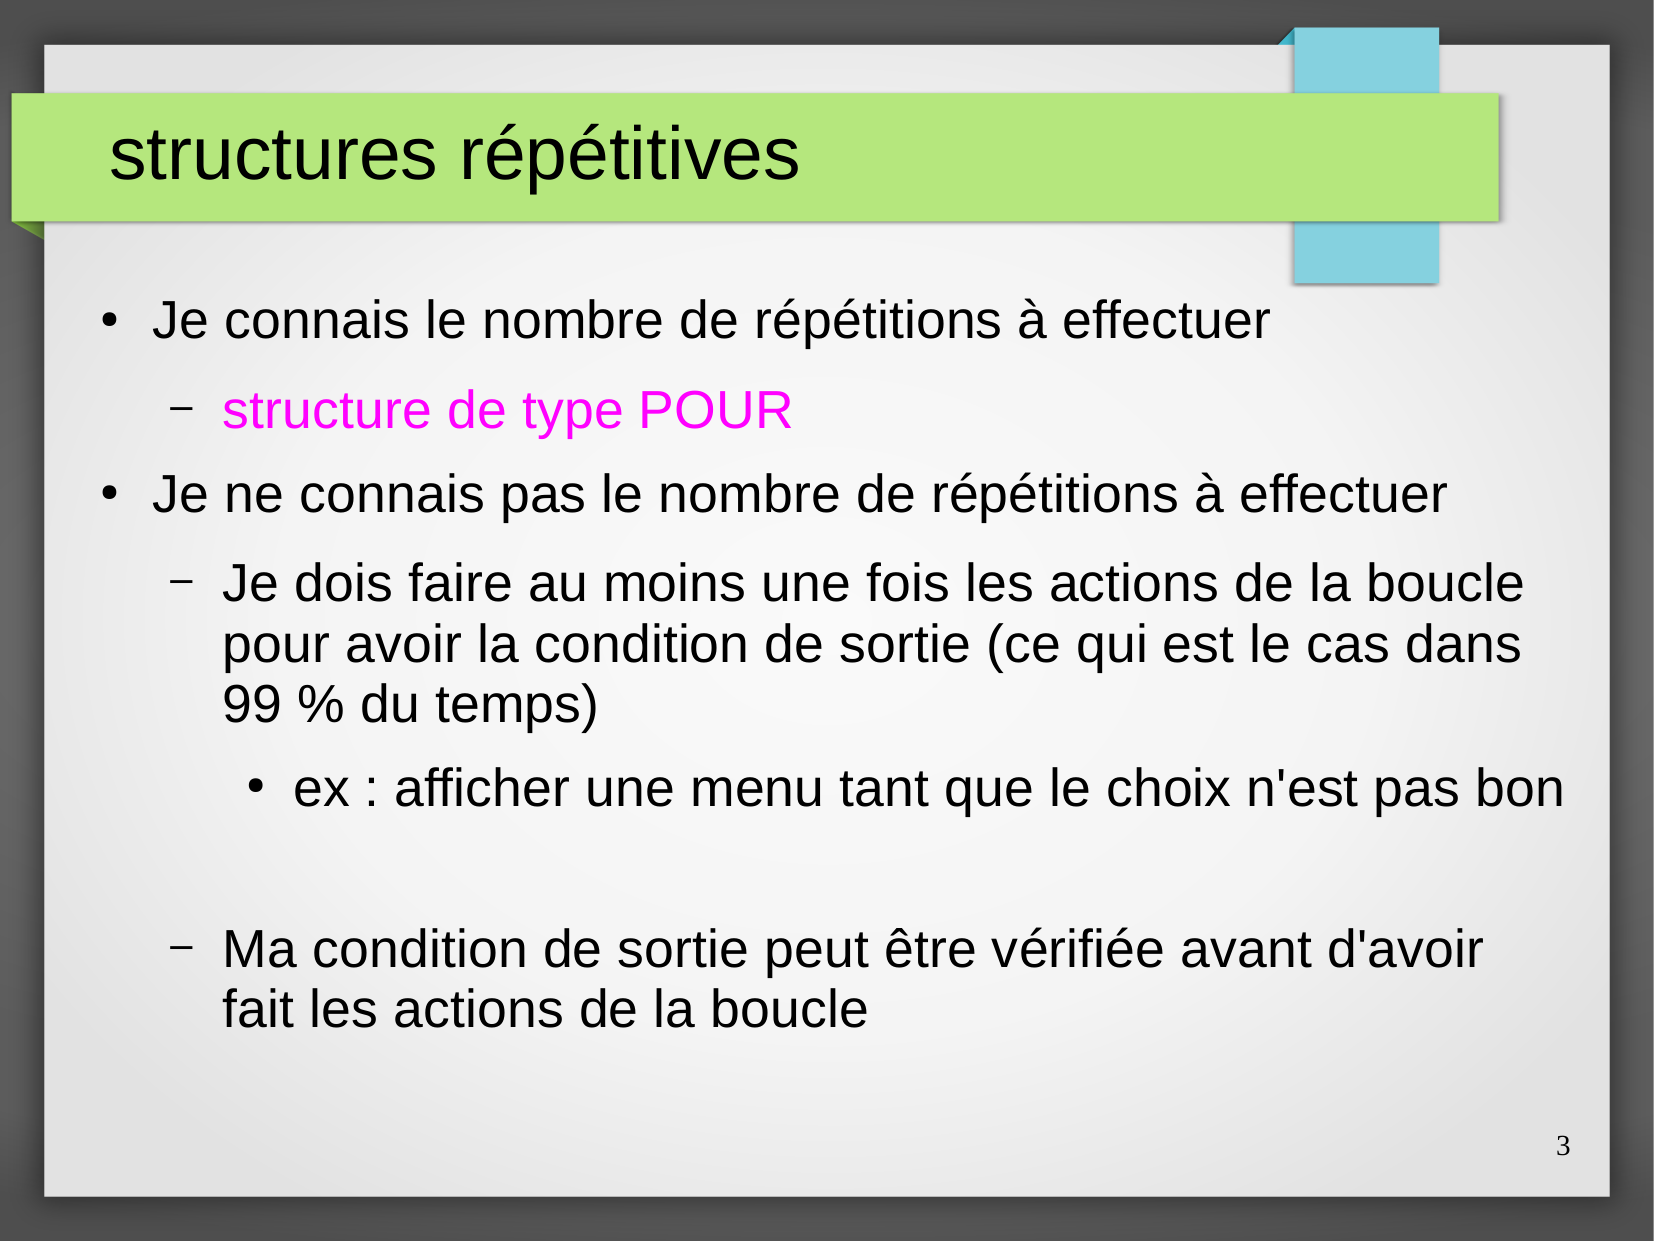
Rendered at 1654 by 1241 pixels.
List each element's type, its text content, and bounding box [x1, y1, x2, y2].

picture [0, 0, 1654, 1241]
title structures répétitives [82, 94, 1264, 213]
list Je connais le nombre de répétitions à effectuer structure de type POUR Je ne connais pas le nombre de répétitions à effectuer Je dois faire au moins une fois les actions de la boucle pour avoir la condition de sortie (ce qui est le cas dans 99 % du temps) ex : afficher une menu tant que le choix n'est pas bon Ma condition de sortie peut être vérifiée avant d'avoir fait les actions de la boucle [82, 290, 1571, 1094]
